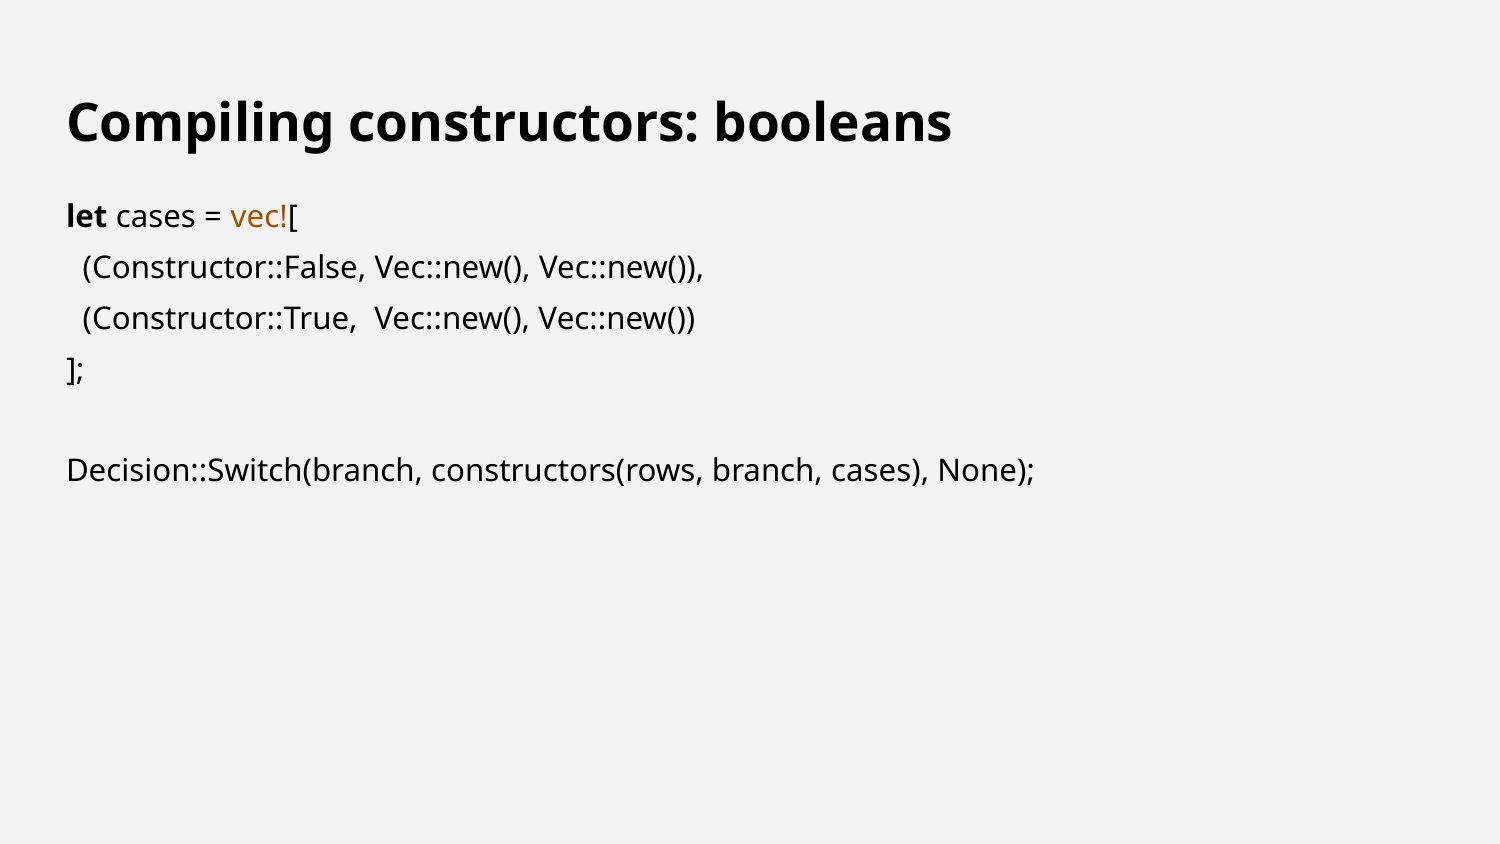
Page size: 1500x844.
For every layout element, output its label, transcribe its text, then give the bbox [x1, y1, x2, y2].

title Compiling constructors: booleans [51, 72, 1449, 167]
list let cases = vec![ (Constructor::False, Vec::new(), Vec::new()), (Constructor::True, Vec::new(), Vec::new()) ]; Decision::Switch(branch, constructors(rows, branch, cases), None); [51, 189, 1449, 750]
